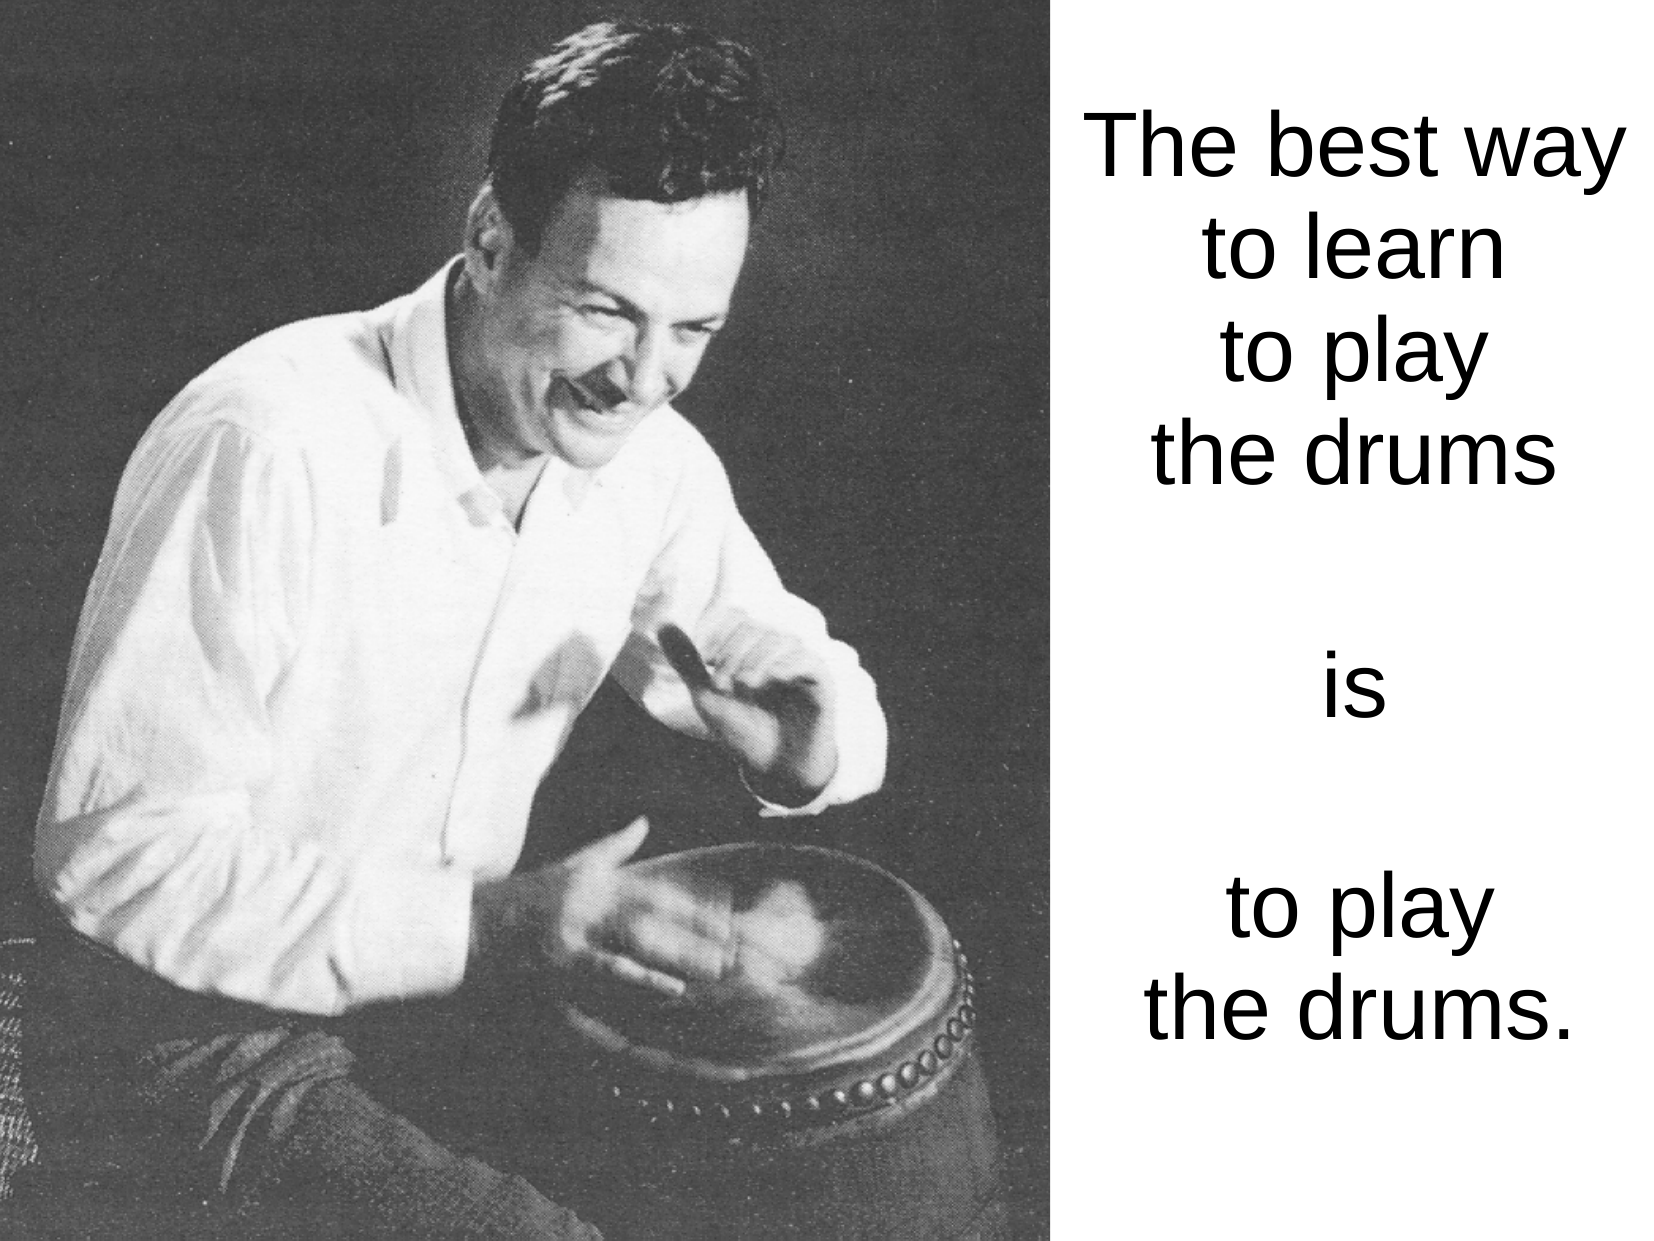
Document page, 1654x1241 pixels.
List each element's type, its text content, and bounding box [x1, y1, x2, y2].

title to play the drums. [1085, 785, 1637, 1128]
picture [0, 0, 1051, 1241]
title is [1079, 592, 1631, 780]
title The best way to learn to play the drums [1079, 30, 1631, 567]
